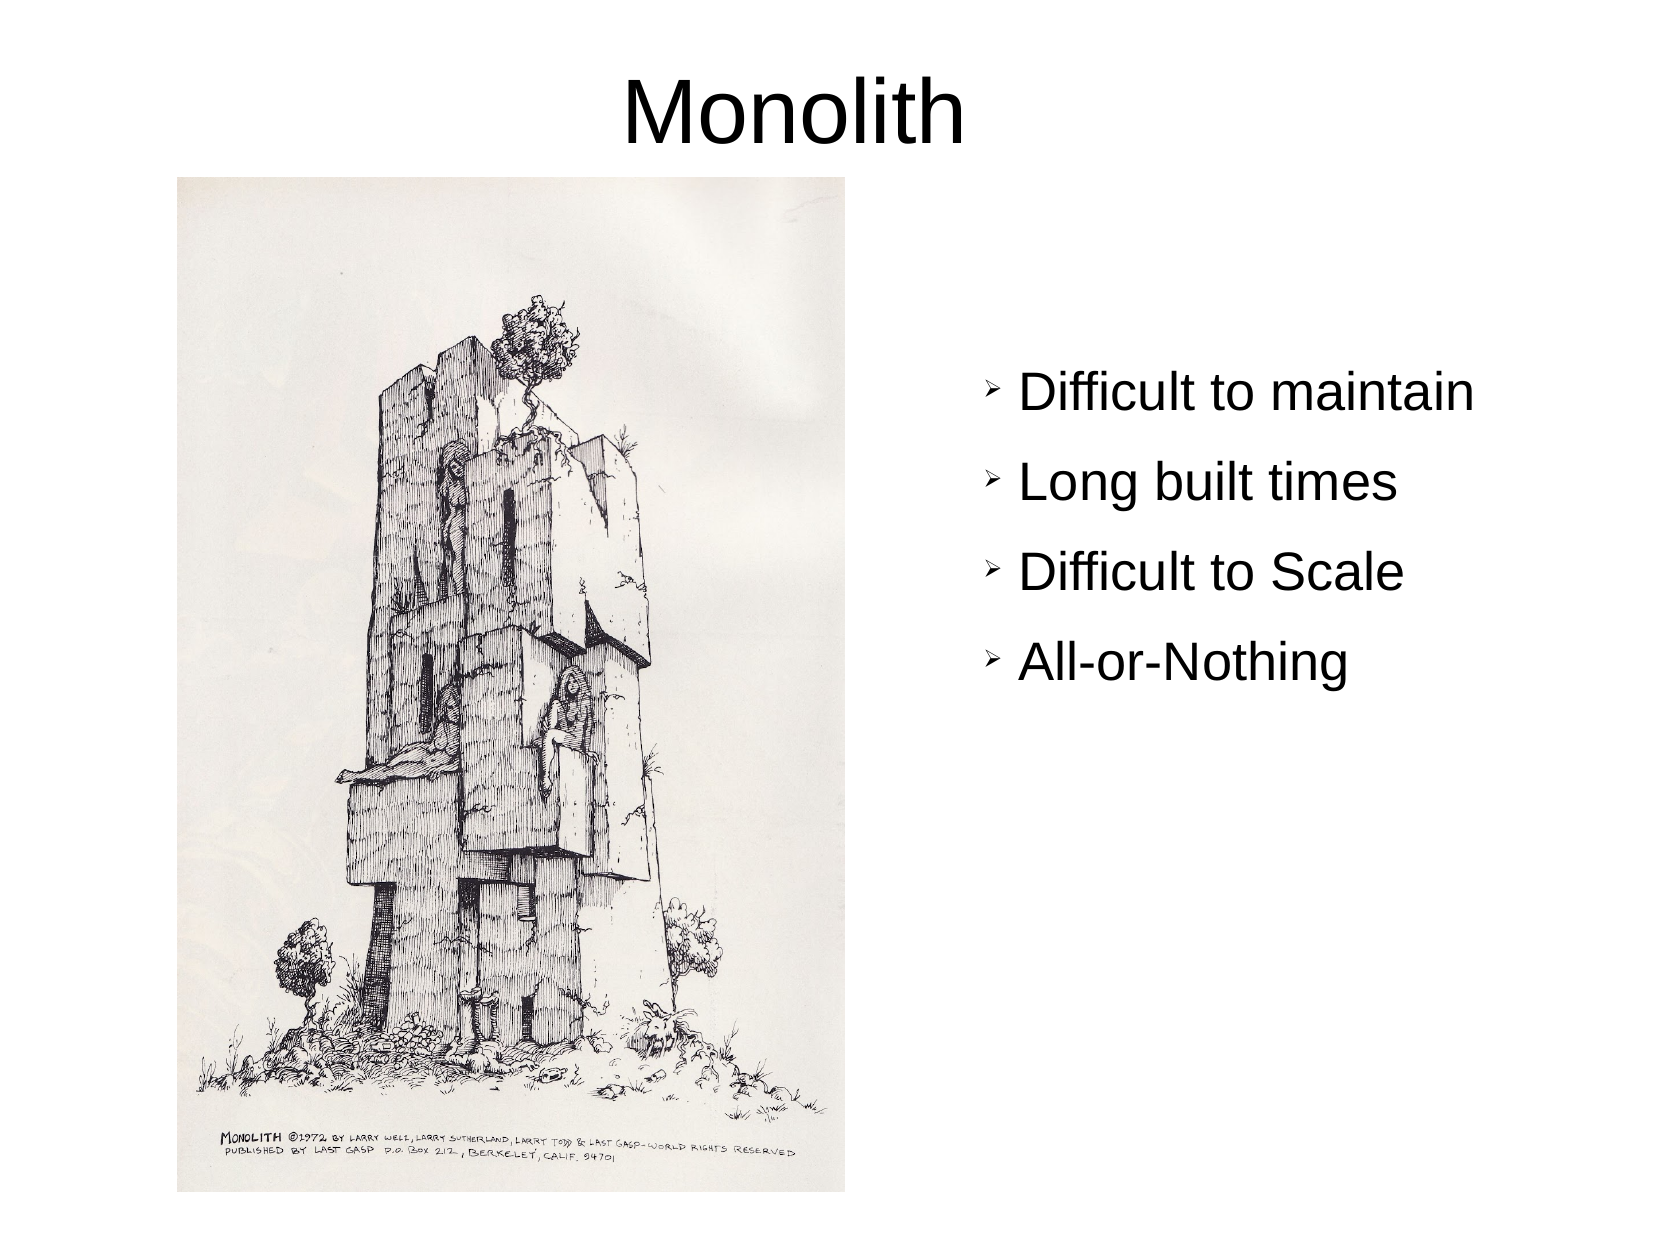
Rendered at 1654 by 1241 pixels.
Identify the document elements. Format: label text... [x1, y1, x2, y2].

title Monolith [242, 35, 1347, 189]
text_box Difficult to maintain Long built times Difficult to Scale All-or-Nothing [968, 354, 1536, 790]
picture [177, 177, 845, 1192]
